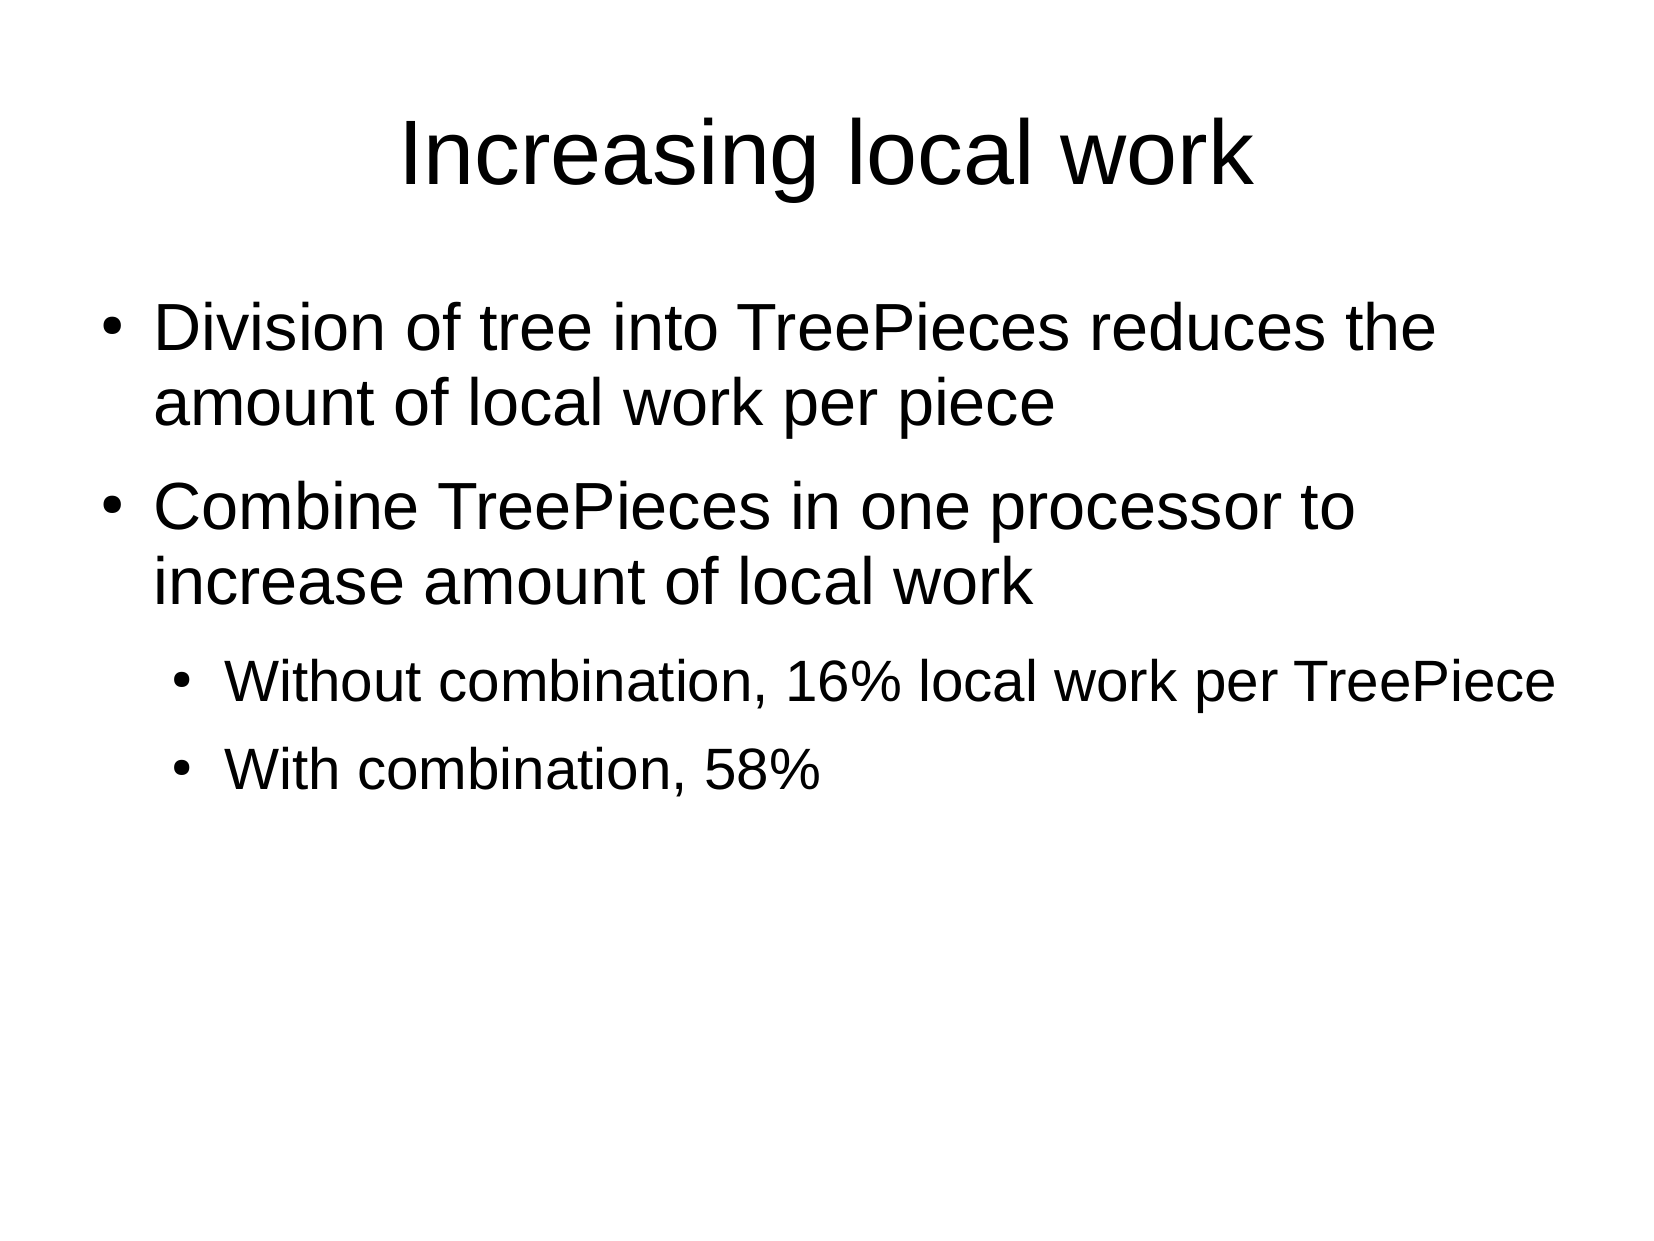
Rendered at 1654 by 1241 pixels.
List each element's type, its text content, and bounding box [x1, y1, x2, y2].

list Division of tree into TreePieces reduces the amount of local work per piece Combine TreePieces in one processor to increase amount of local work Without combination, 16% local work per TreePiece With combination, 58% [82, 290, 1571, 1109]
title Increasing local work [82, 56, 1571, 250]
